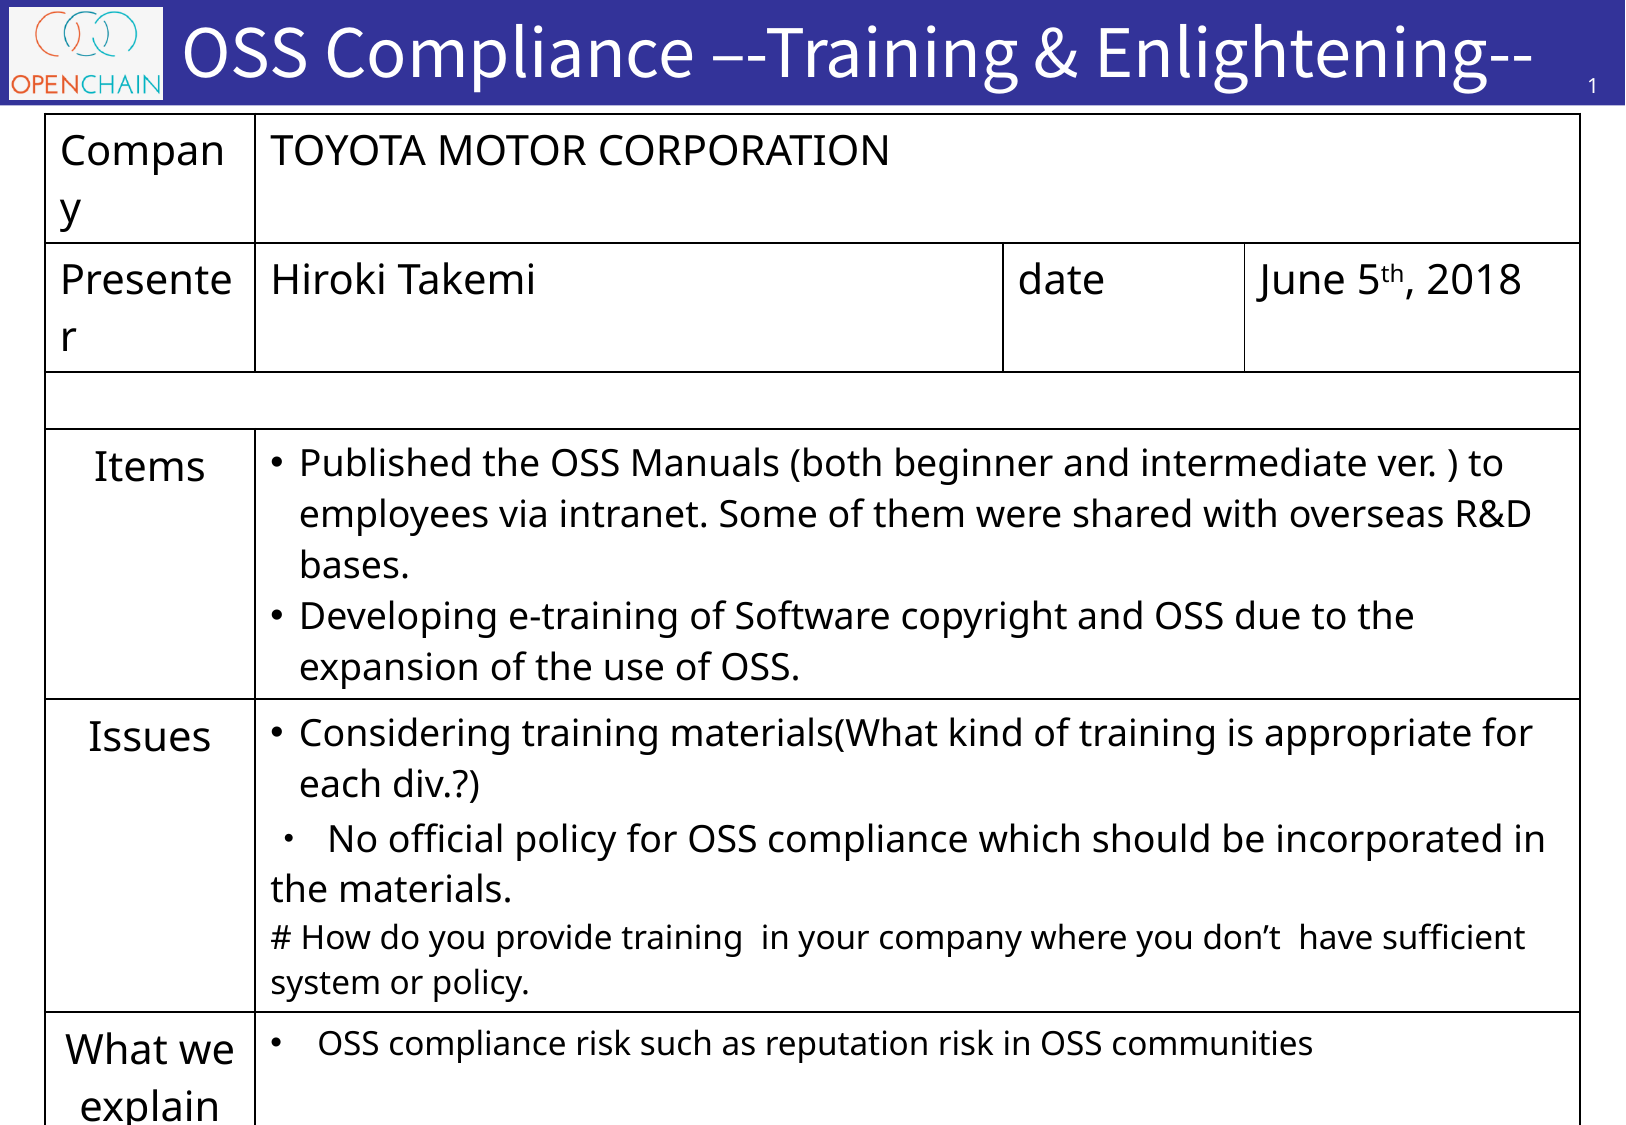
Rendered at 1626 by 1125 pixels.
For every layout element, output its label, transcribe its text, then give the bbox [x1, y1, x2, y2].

picture [9, 7, 127, 100]
table_cell date [1004, 244, 1244, 371]
title OSS Compliance –-Training & Enlightening-- [127, 0, 1590, 102]
slide_number <number> [1522, 65, 1614, 105]
table_cell Presenter [46, 244, 254, 371]
table_cell Hiroki Takemi [256, 244, 1002, 371]
table_header Company [46, 115, 254, 242]
table_header TOYOTA MOTOR CORPORATION [256, 115, 1579, 242]
table_cell OSS compliance risk such as reputation risk in OSS communities [256, 1013, 1579, 1125]
table_cell Issues [46, 700, 254, 1011]
table_cell Considering training materials(What kind of training is appropriate for each div.?) ・ No official policy for OSS compliance which should be incorporated in the materials. # How do you provide training in your company where you don’t have sufficient system or policy. [256, 700, 1579, 1011]
table_cell June 5th, 2018 [1245, 244, 1579, 371]
table_cell Published the OSS Manuals (both beginner and intermediate ver. ) to employees via intranet. Some of them were shared with overseas R&D bases. Developing e-training of Software copyright and OSS due to the expansion of the use of OSS. [256, 430, 1579, 698]
table_cell [46, 373, 1579, 428]
table_cell What we explain [46, 1013, 254, 1125]
table_cell Items [46, 430, 254, 698]
